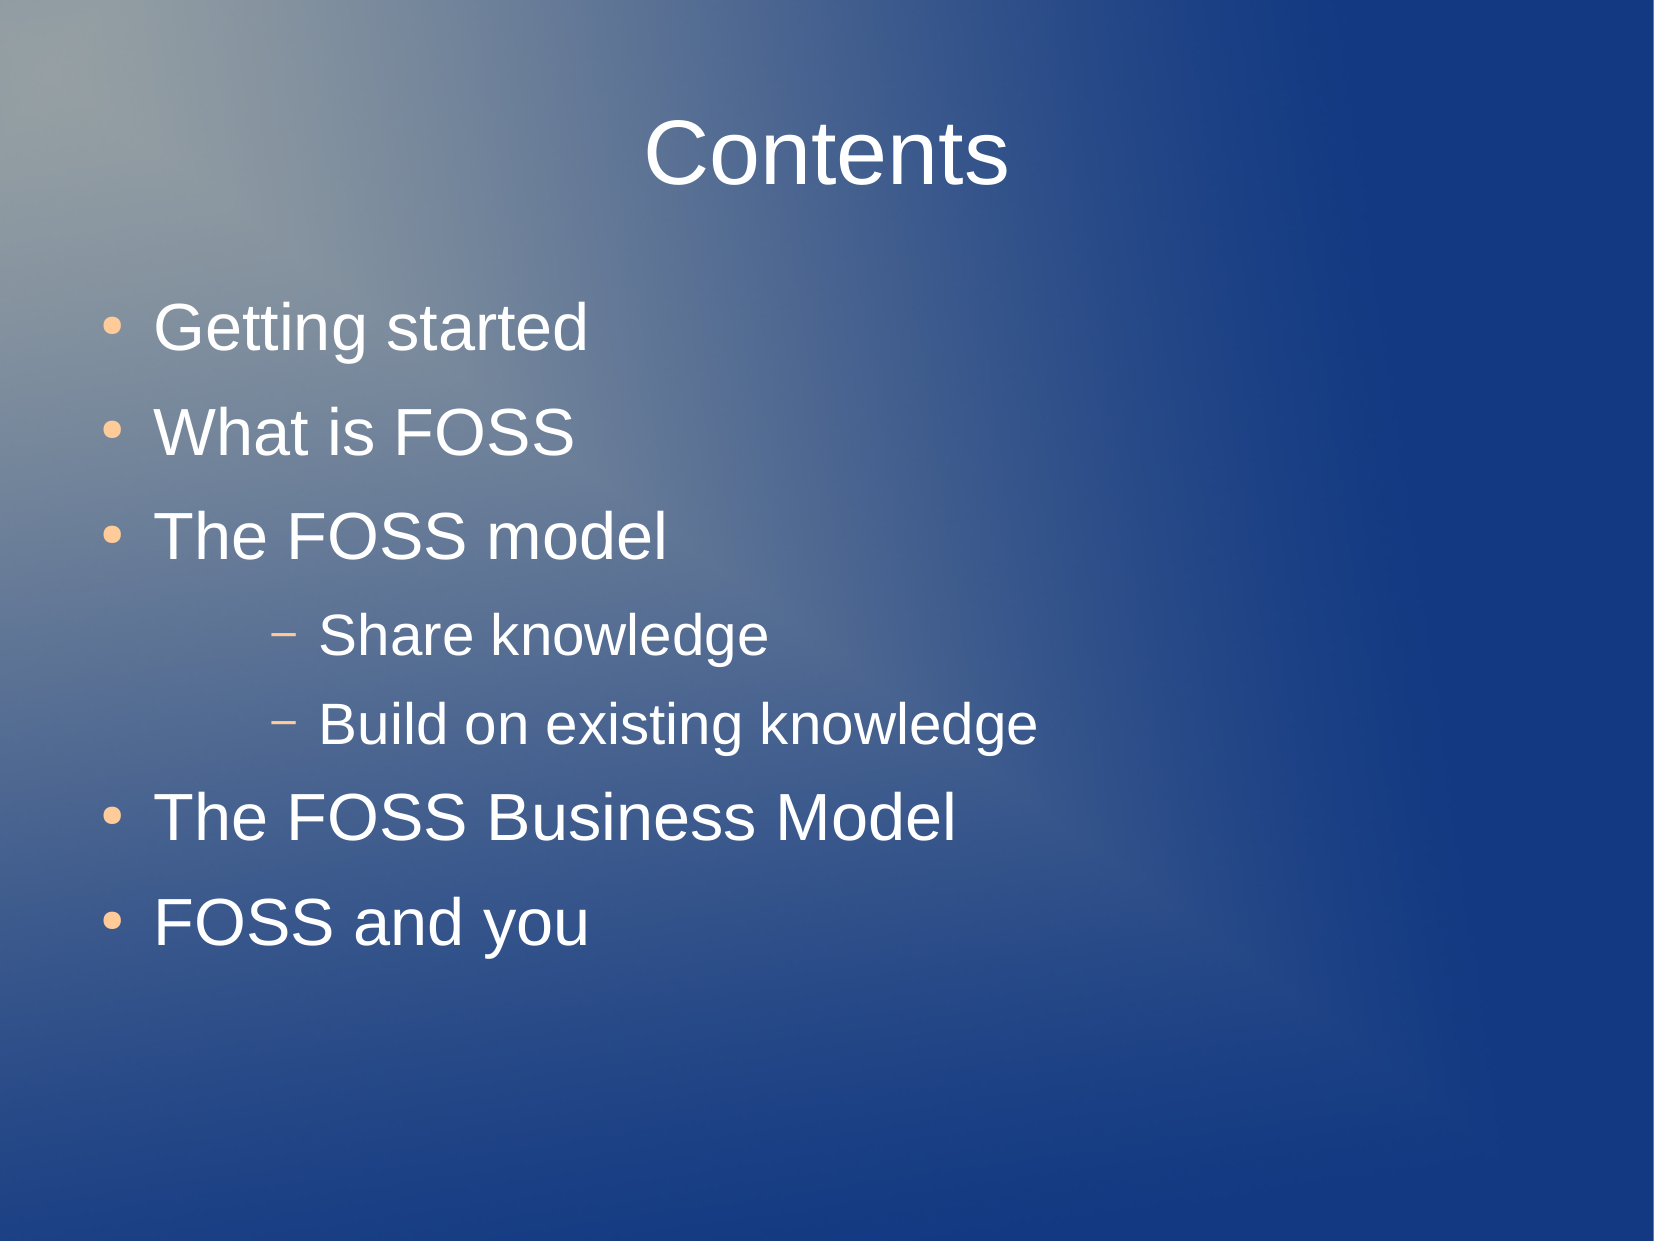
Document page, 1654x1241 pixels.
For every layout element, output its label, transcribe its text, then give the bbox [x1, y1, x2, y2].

title Contents [82, 49, 1571, 257]
picture [0, 0, 1654, 1241]
list Getting started What is FOSS The FOSS model Share knowledge Build on existing knowledge The FOSS Business Model FOSS and you [82, 290, 1571, 1094]
